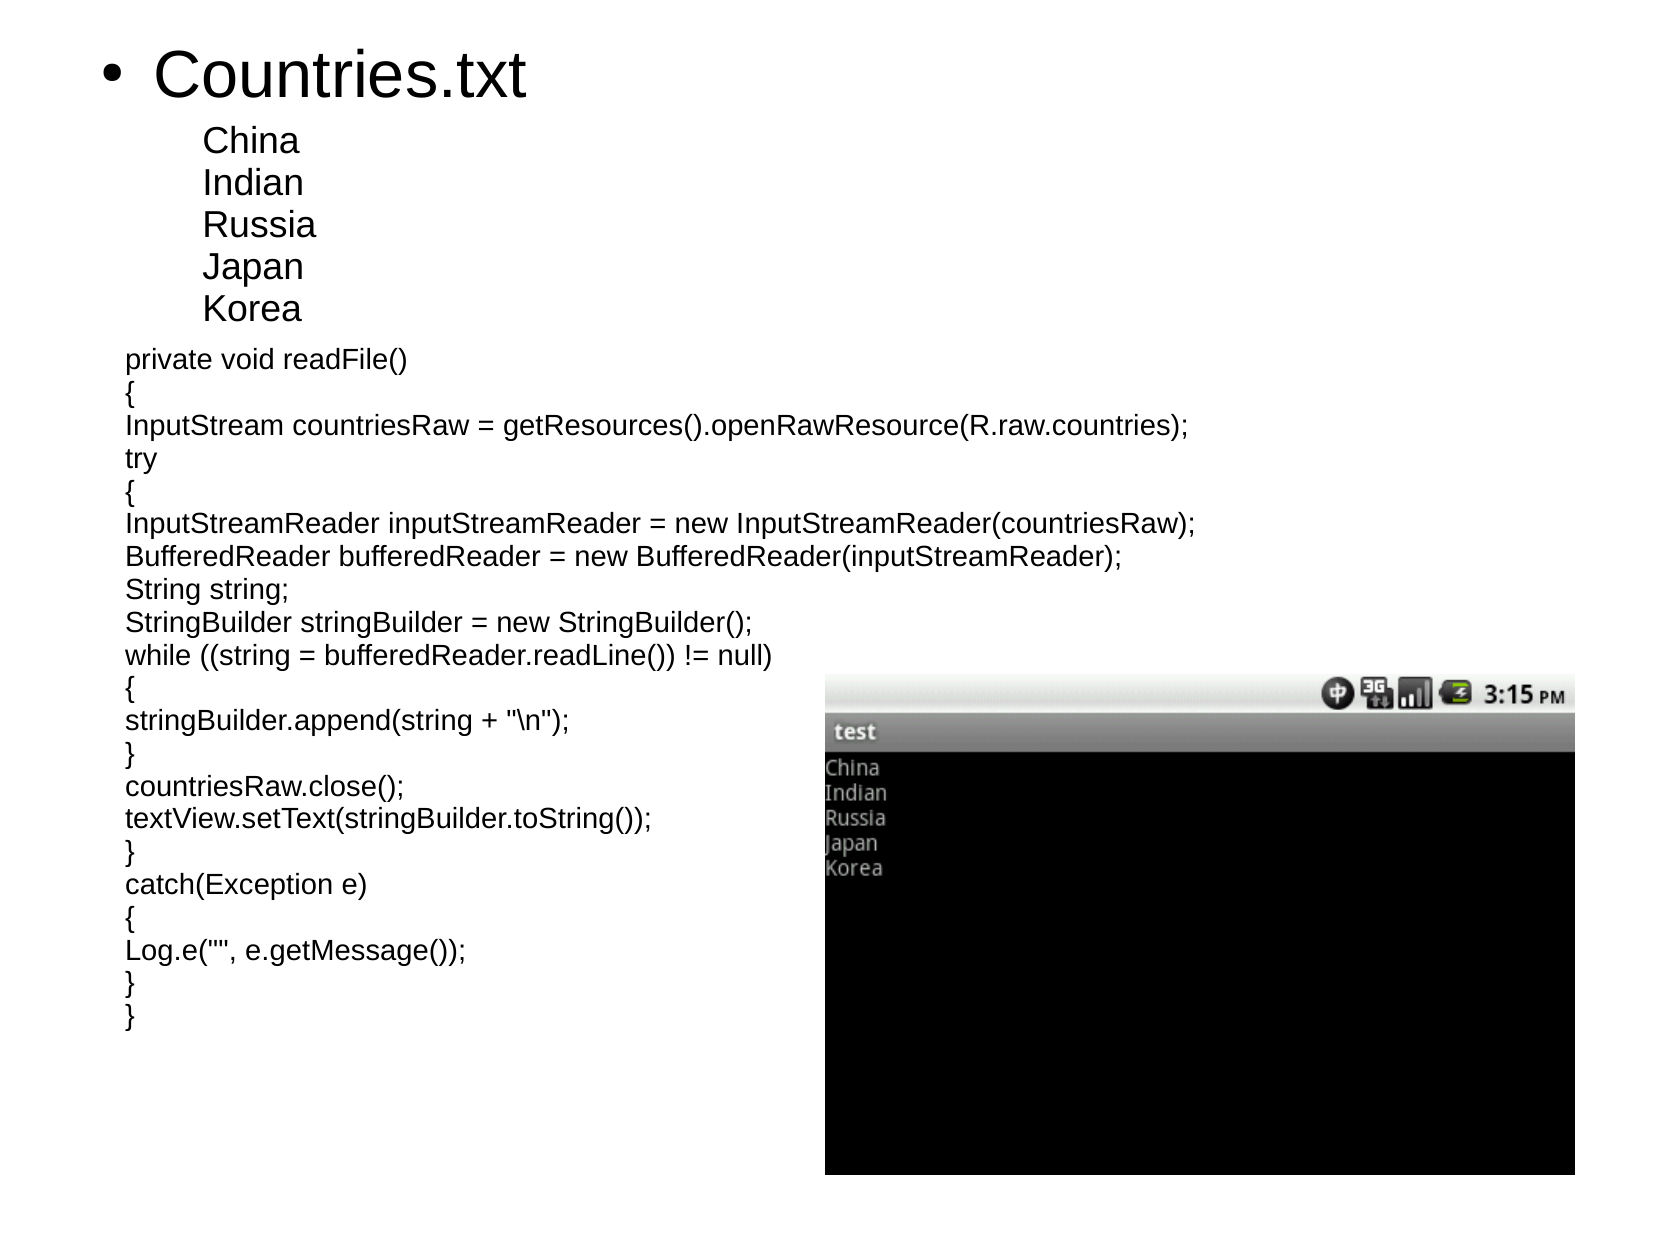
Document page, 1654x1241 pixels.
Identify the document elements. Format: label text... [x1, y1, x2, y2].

list Countries.txt [82, 37, 1571, 1201]
picture [825, 674, 1575, 1175]
text_box private void readFile() { InputStream countriesRaw = getResources().openRawResource(R.raw.countries); try { InputStreamReader inputStreamReader = new InputStreamReader(countriesRaw); BufferedReader bufferedReader = new BufferedReader(inputStreamReader); String string; StringBuilder stringBuilder = new StringBuilder(); while ((string = bufferedReader.readLine()) != null) { stringBuilder.append(string + "\n"); } countriesRaw.close(); textView.setText(stringBuilder.toString()); } catch(Exception e) { Log.e("", e.getMessage()); } } [110, 336, 1654, 1241]
text_box China Indian Russia Japan Korea [187, 112, 338, 336]
